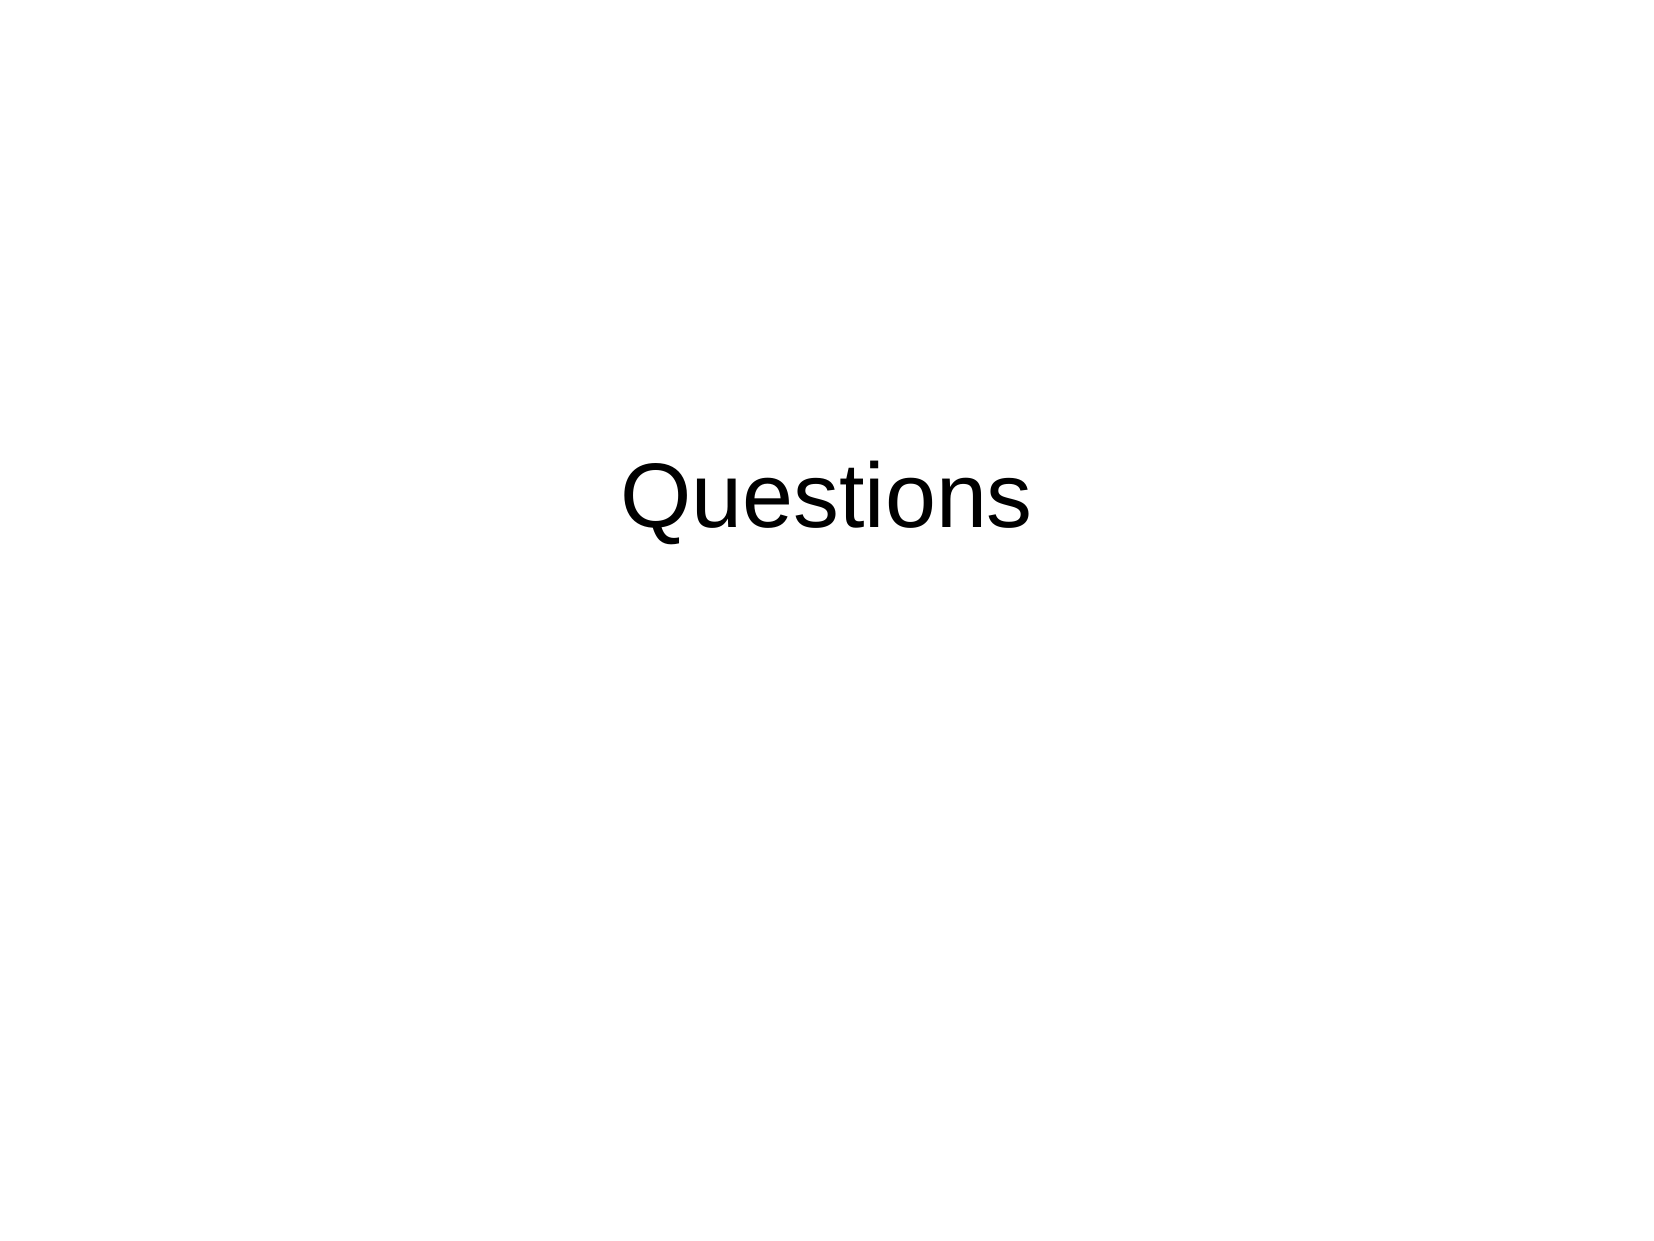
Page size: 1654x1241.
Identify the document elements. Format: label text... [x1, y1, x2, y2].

title Questions [82, 391, 1571, 599]
